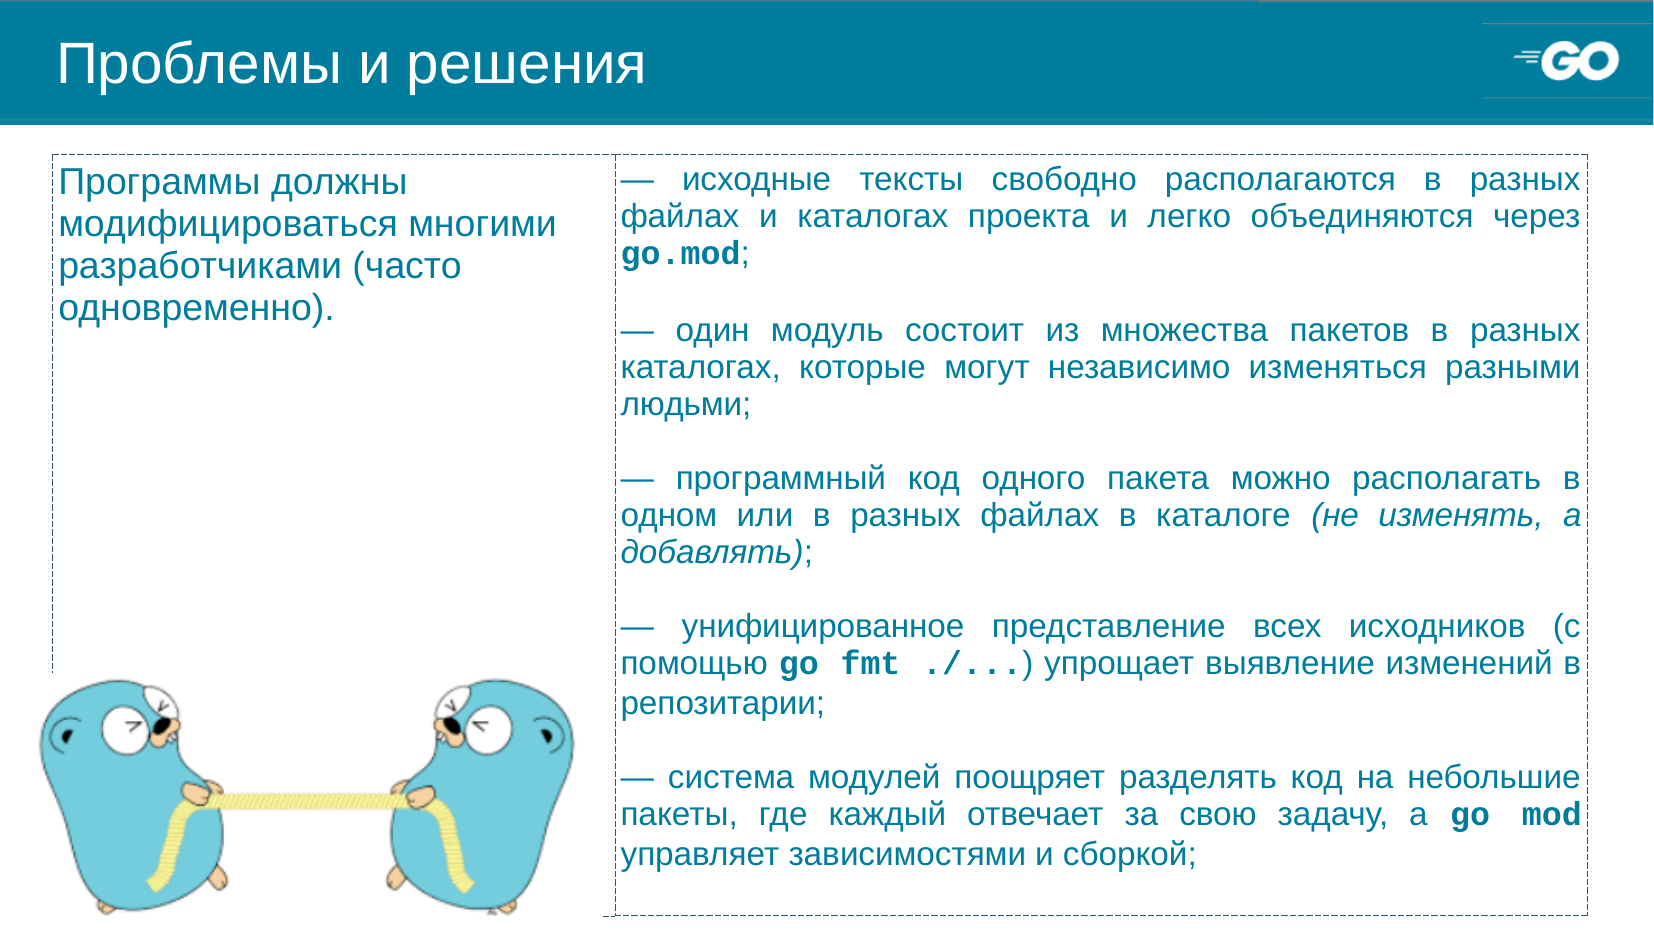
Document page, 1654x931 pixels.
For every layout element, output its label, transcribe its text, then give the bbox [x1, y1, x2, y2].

text_box Проблемы и решения [41, 23, 1495, 104]
table_header Программы должны модифицироваться многими разработчиками (часто одновременно). [52, 155, 615, 916]
picture [1542, 41, 1619, 81]
picture [8, 673, 603, 919]
table_header — исходные тексты свободно располагаются в разных файлах и каталогах проекта и легко объединяются через go.mod; — один модуль состоит из множества пакетов в разных каталогах, которые могут независимо изменяться разными людьми; — программный код одного пакета можно располагать в одном или в разных файлах в каталоге (не изменять, а добавлять); — унифицированное представление всех исходников (с помощью go fmt ./...) упрощает выявление изменений в репозитарии; — система модулей поощряет разделять код на небольшие пакеты, где каждый отвечает за свою задачу, а go mod управляет зависимостями и сборкой; [615, 155, 1588, 916]
